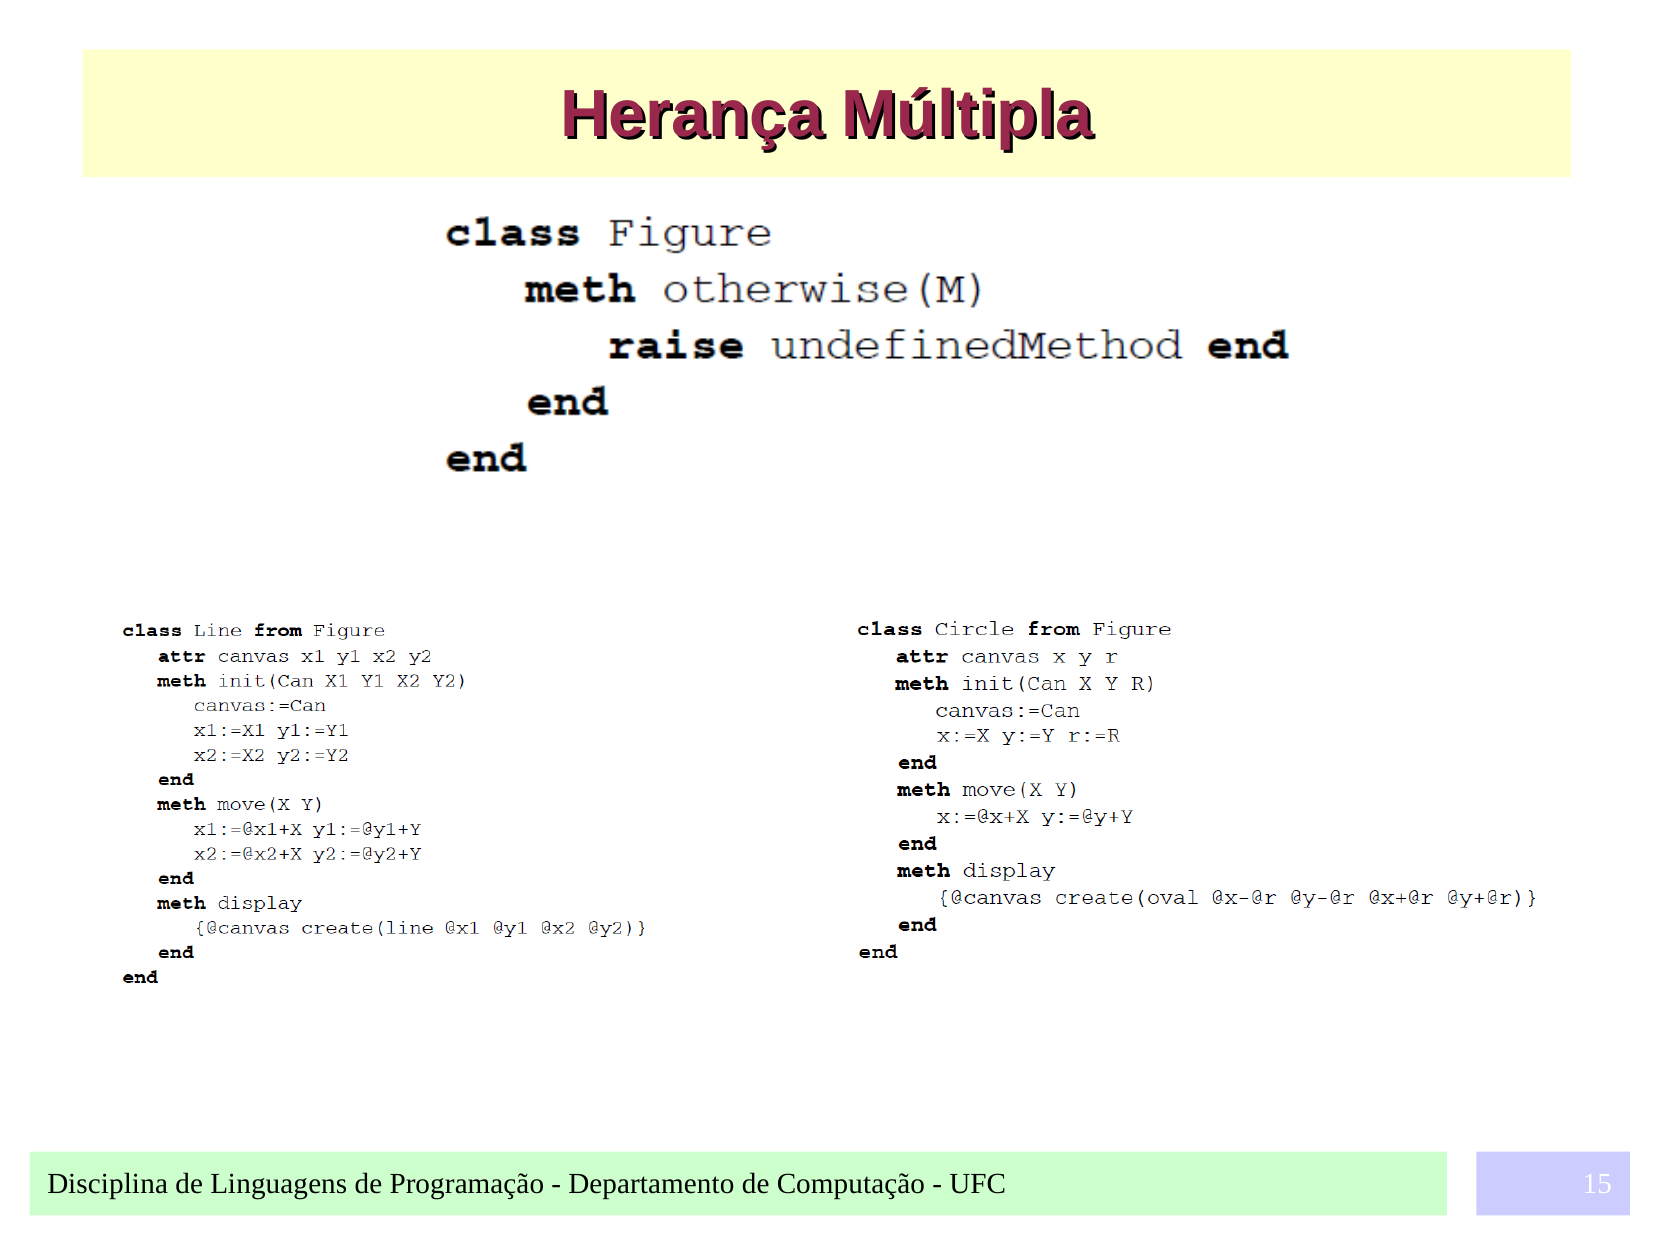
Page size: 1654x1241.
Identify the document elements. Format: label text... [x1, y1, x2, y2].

picture [118, 620, 644, 985]
picture [440, 206, 1300, 479]
title Herança Múltipla [82, 49, 1571, 178]
picture [854, 620, 1172, 719]
picture [855, 728, 1536, 963]
